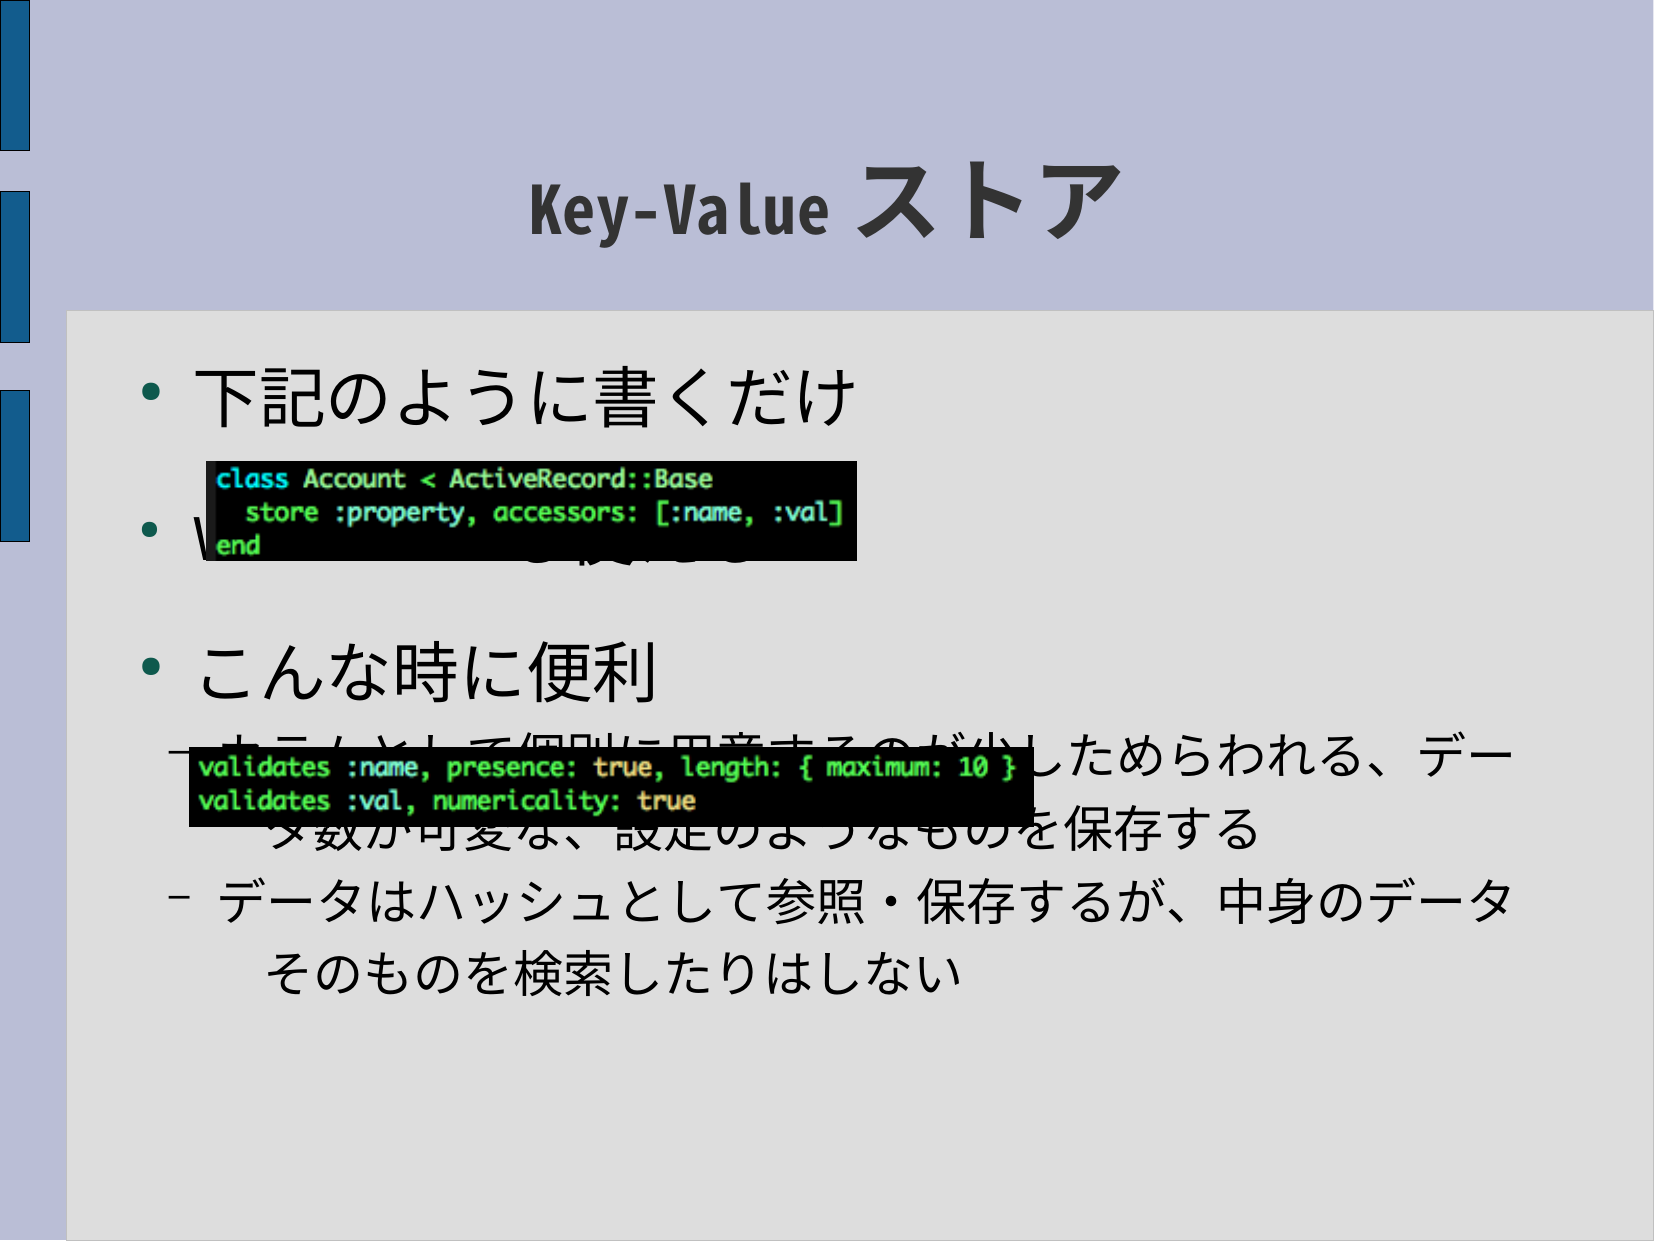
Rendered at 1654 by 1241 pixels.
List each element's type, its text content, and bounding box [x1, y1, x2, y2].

picture [206, 461, 857, 562]
list 下記のように書くだけ Validationも使える！ こんな時に便利 カラムとして個別に用意するのが少しためらわれる、データ数が可変な、設定のようなものを保存する データはハッシュとして参照・保存するが、中身のデータそのものを検索したりはしない [121, 344, 1534, 1238]
picture [189, 747, 1034, 827]
title Key-Valueストア [121, 91, 1534, 299]
